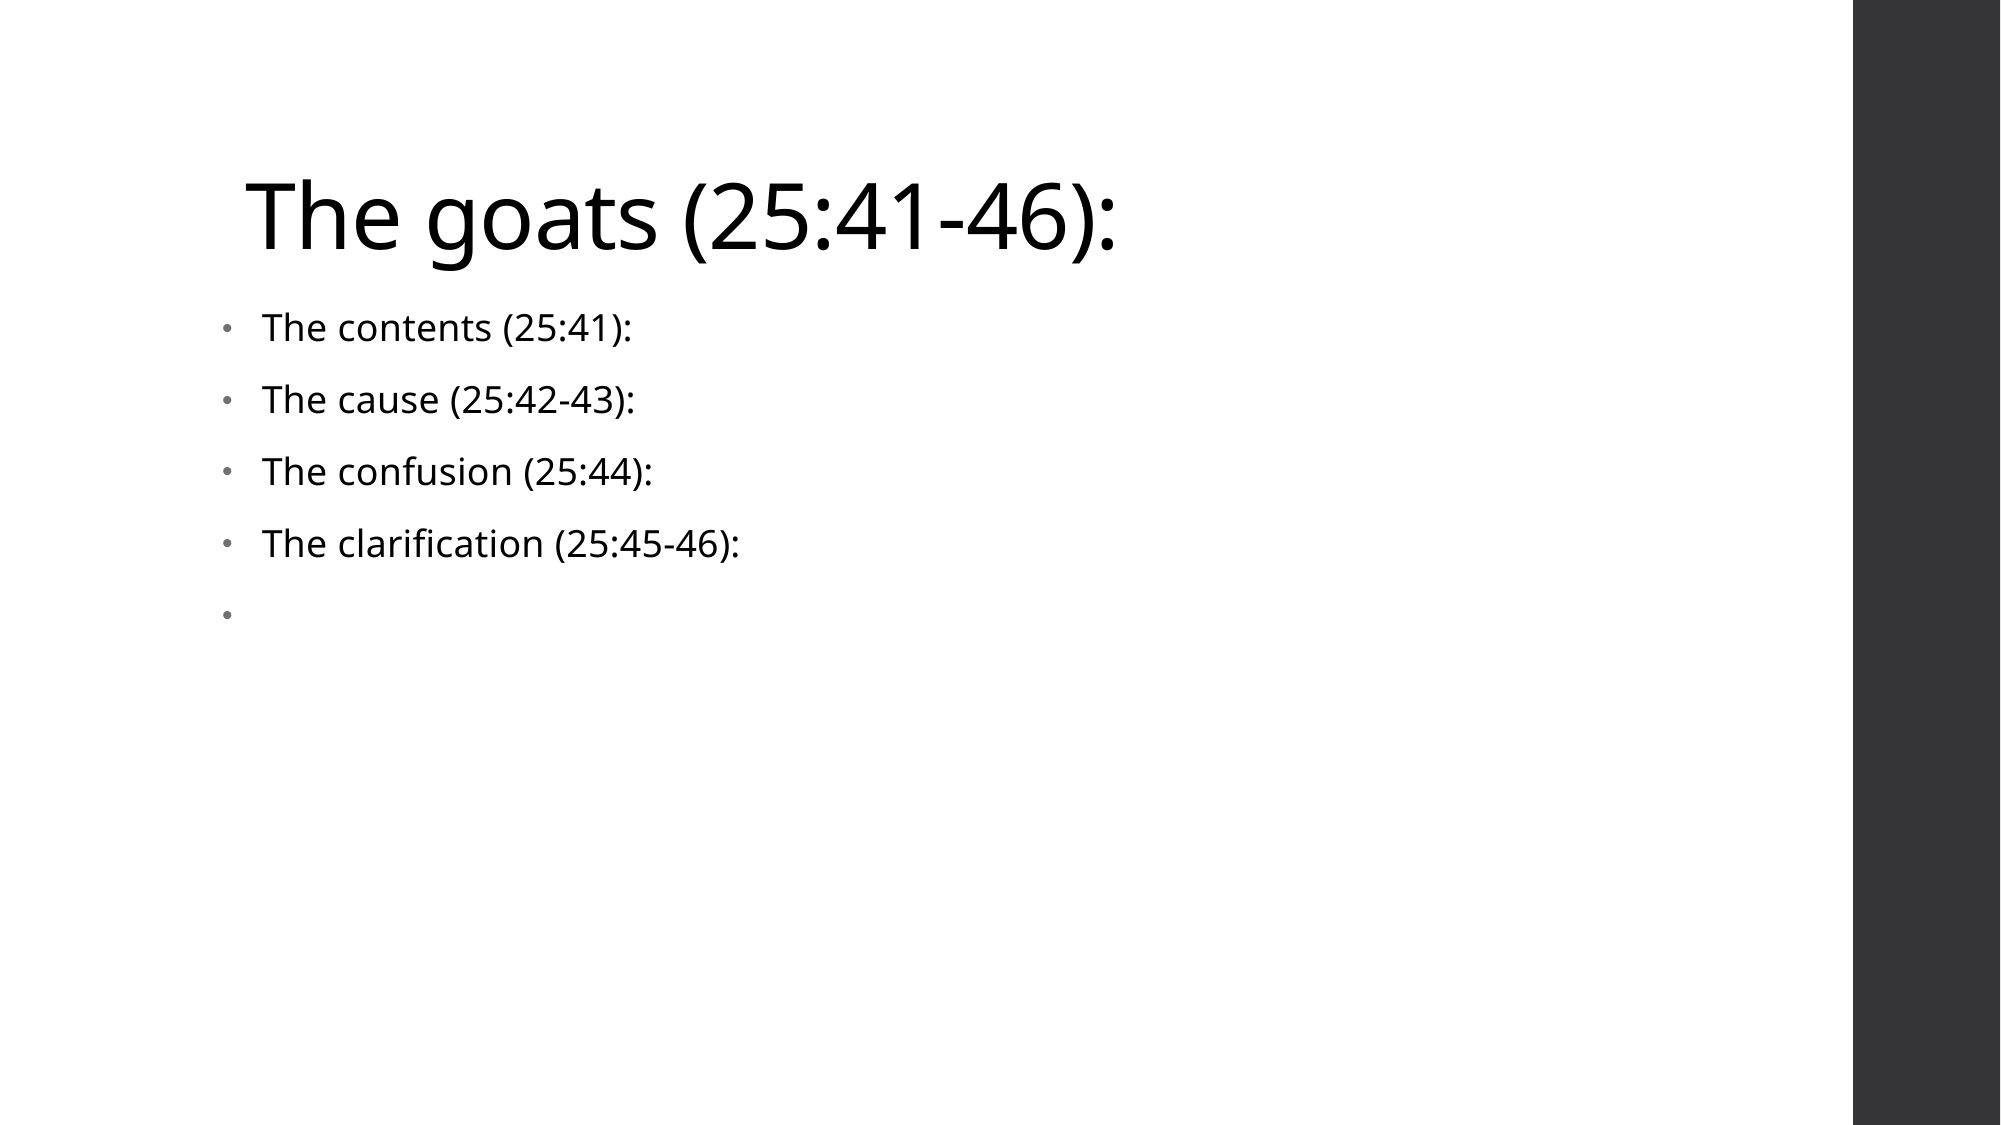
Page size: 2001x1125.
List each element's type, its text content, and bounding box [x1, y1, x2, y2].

list The contents (25:41): The cause (25:42-43): The confusion (25:44): The clarification (25:45-46): [206, 299, 1617, 1014]
title The goats (25:41-46): [206, 60, 1797, 278]
